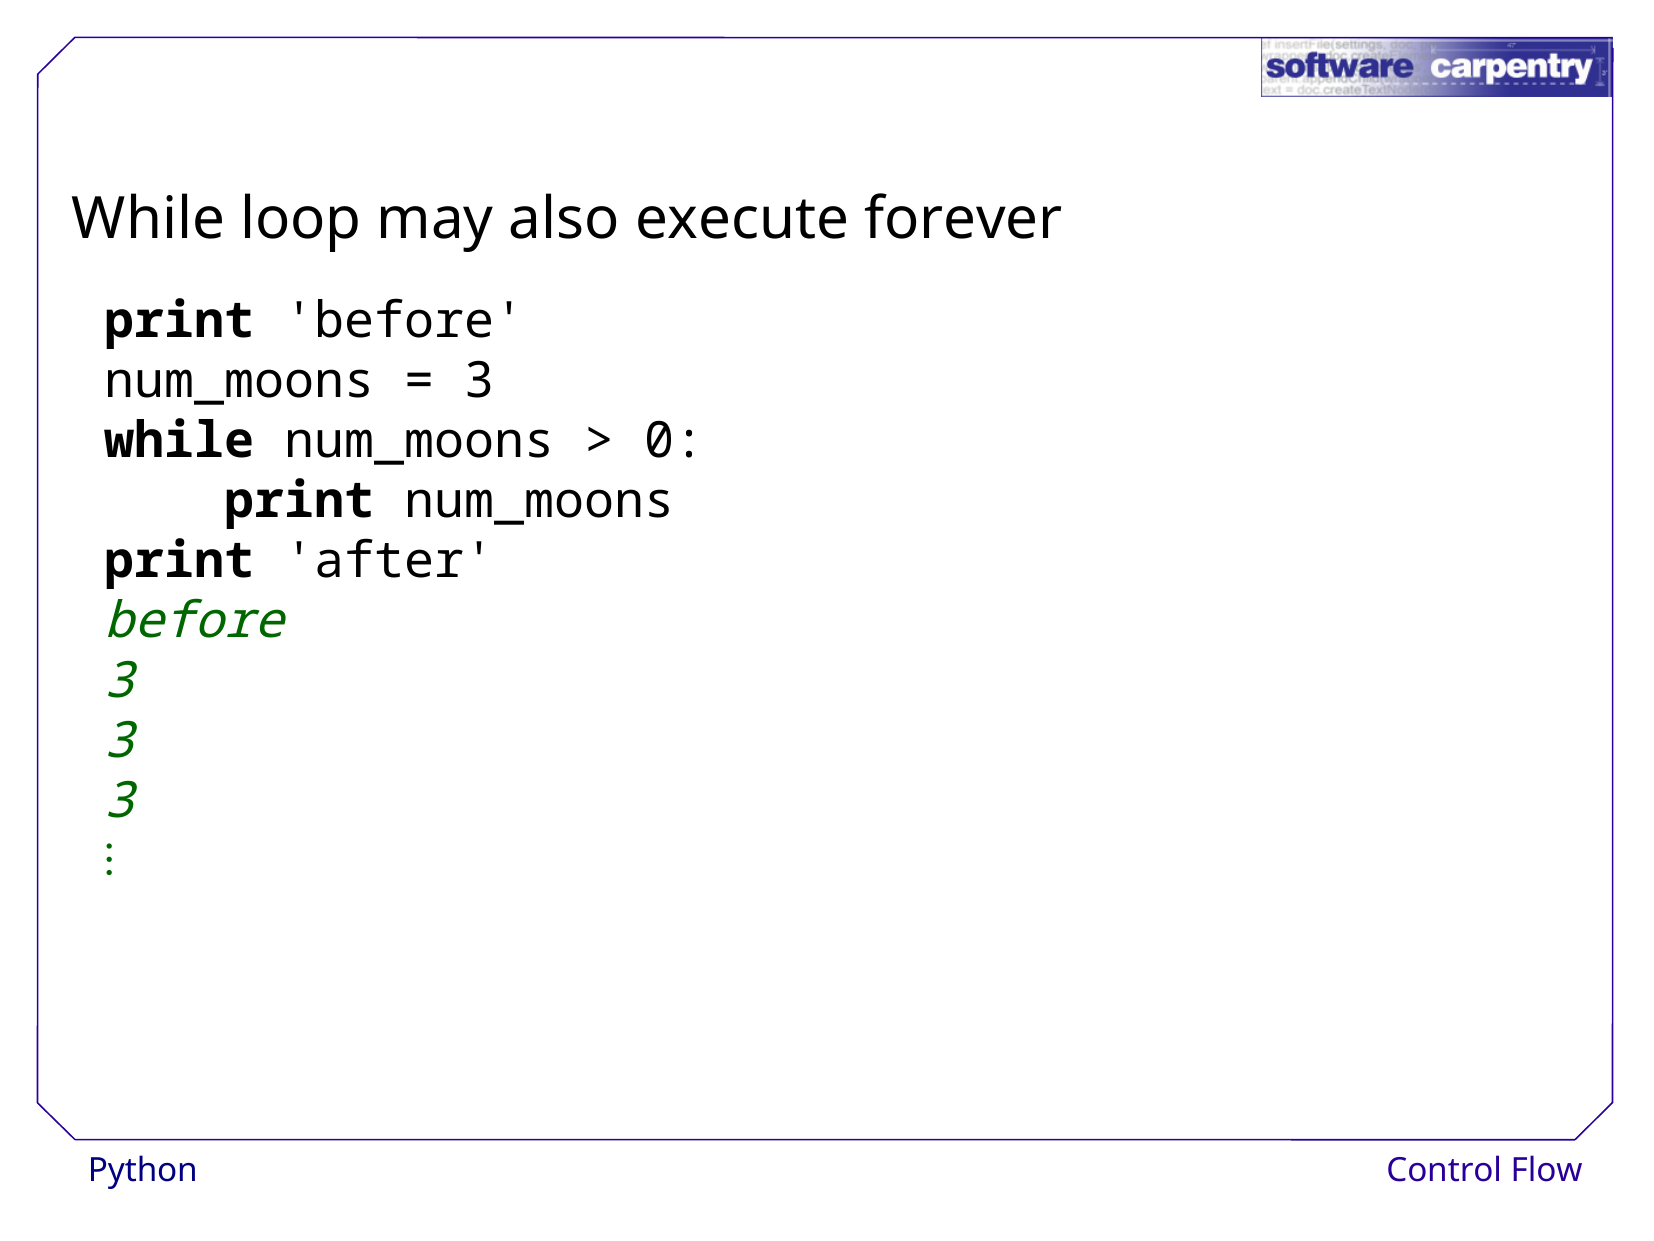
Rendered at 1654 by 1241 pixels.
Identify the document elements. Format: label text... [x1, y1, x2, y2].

text_box While loop may also execute forever [57, 138, 1228, 259]
picture [1261, 39, 1613, 97]
text_box print 'before' num_moons = 3 while num_moons > 0: print num_moons print 'after' before 3 3 3 ⋮ [89, 279, 1512, 914]
